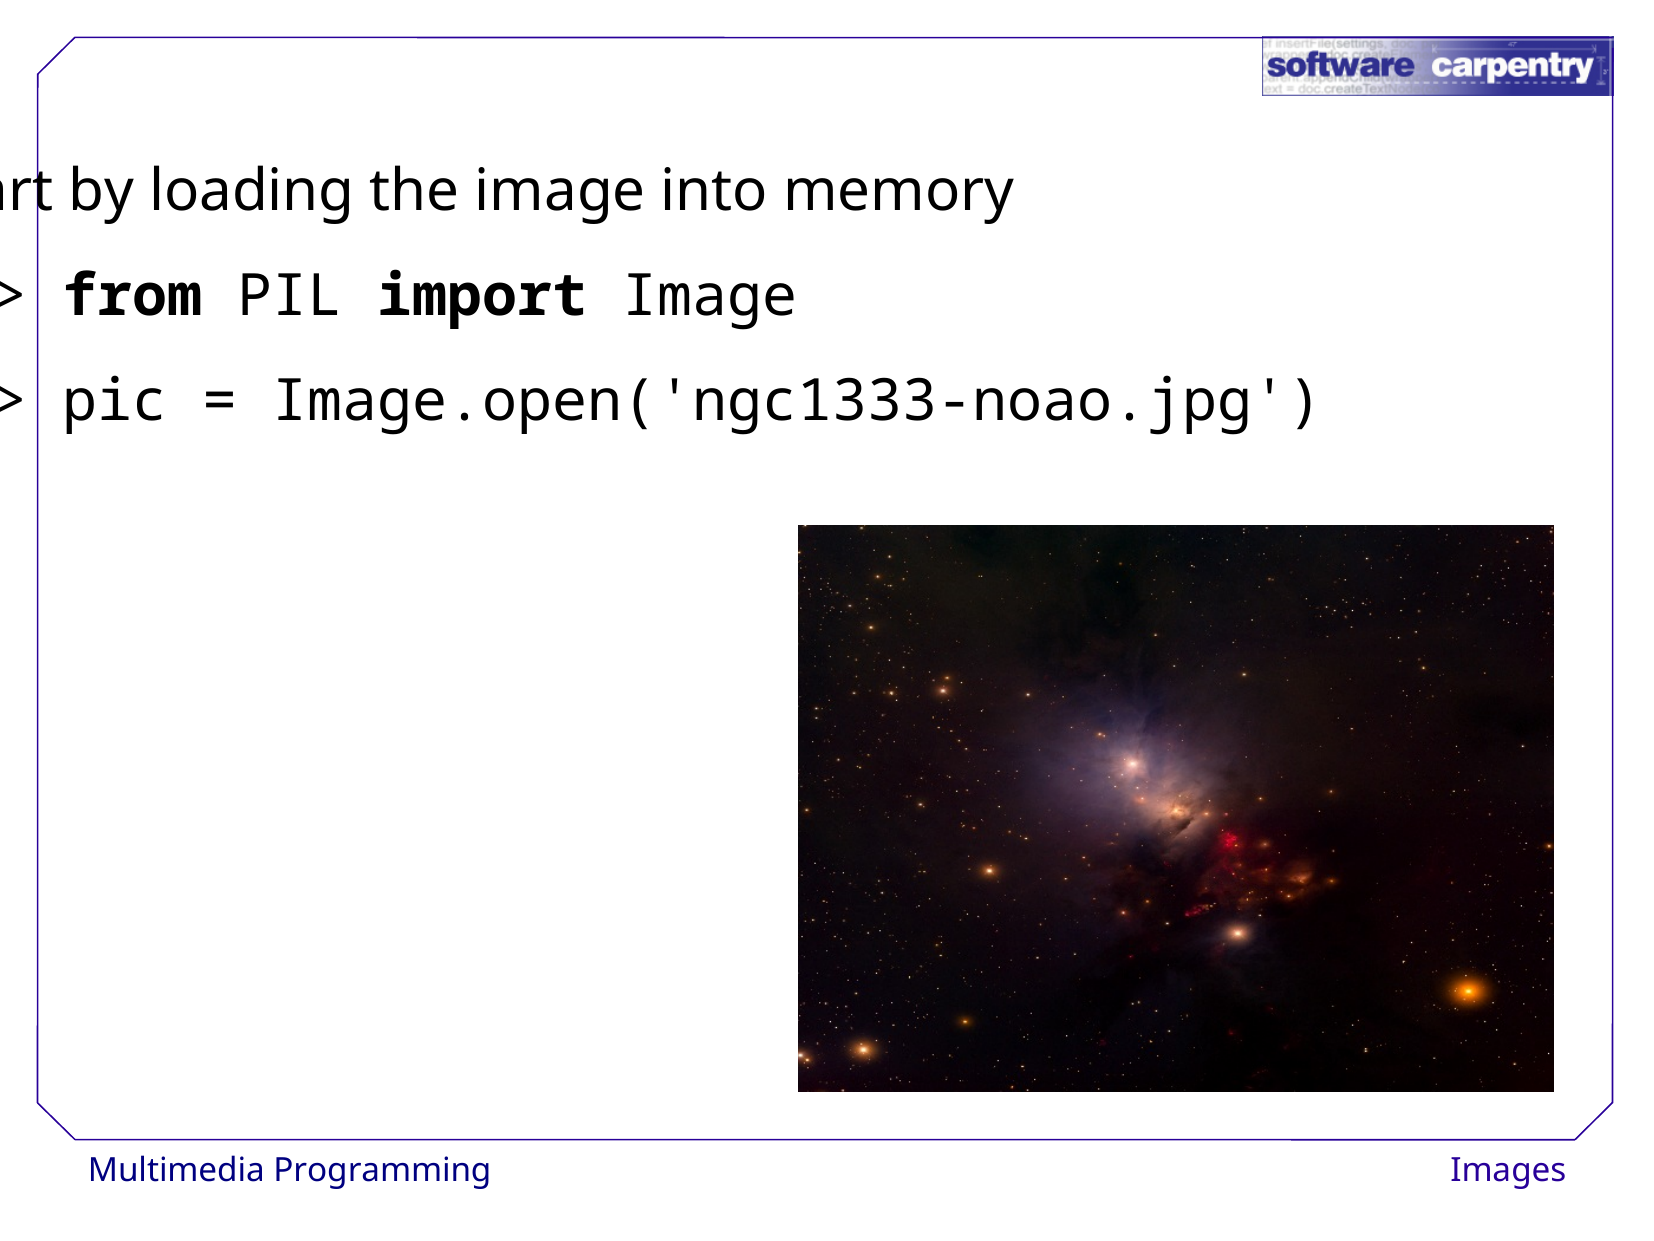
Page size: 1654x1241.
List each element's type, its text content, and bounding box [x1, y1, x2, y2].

text_box Start by loading the image into memory >>> from PIL import Image >>> pic = Image.open('ngc1333-noao.jpg') [0, 109, 1488, 440]
picture [1262, 36, 1614, 96]
picture [798, 525, 1554, 1092]
